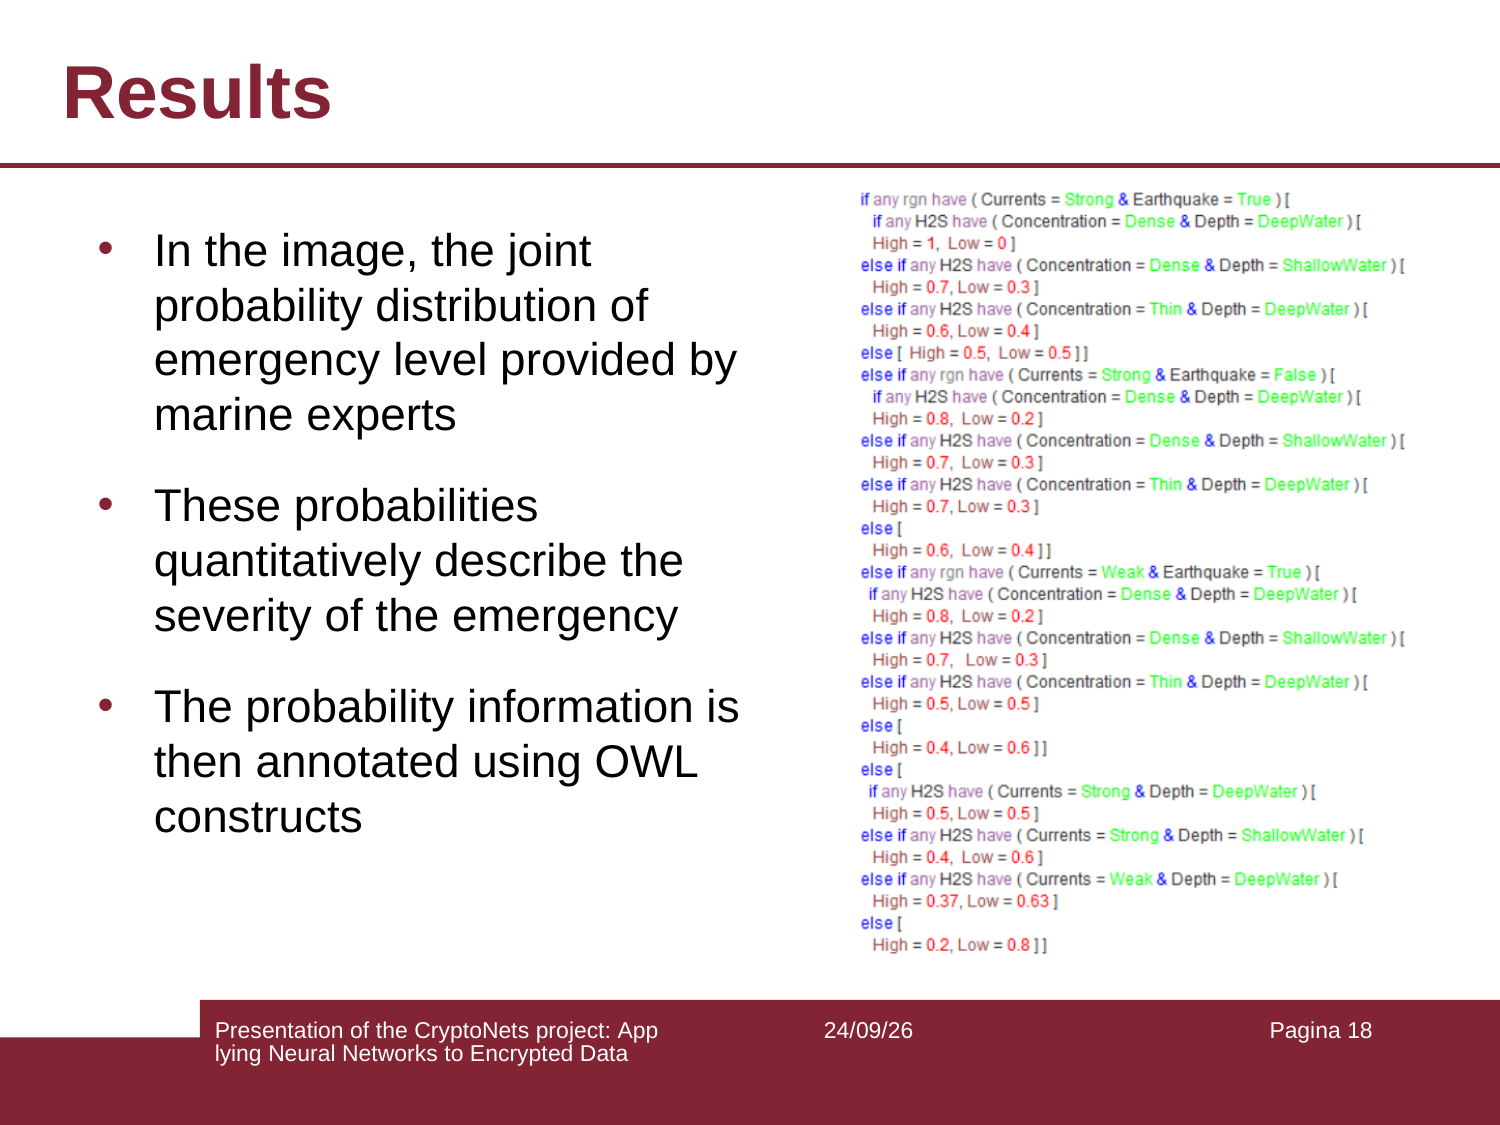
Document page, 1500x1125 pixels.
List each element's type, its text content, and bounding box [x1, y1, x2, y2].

list In the image, the joint probability distribution of emergency level provided by marine experts These probabilities quantitatively describe the severity of the emergency The probability information is then annotated using OWL constructs [82, 212, 815, 945]
picture [845, 185, 1418, 981]
title Results [47, 35, 1382, 163]
